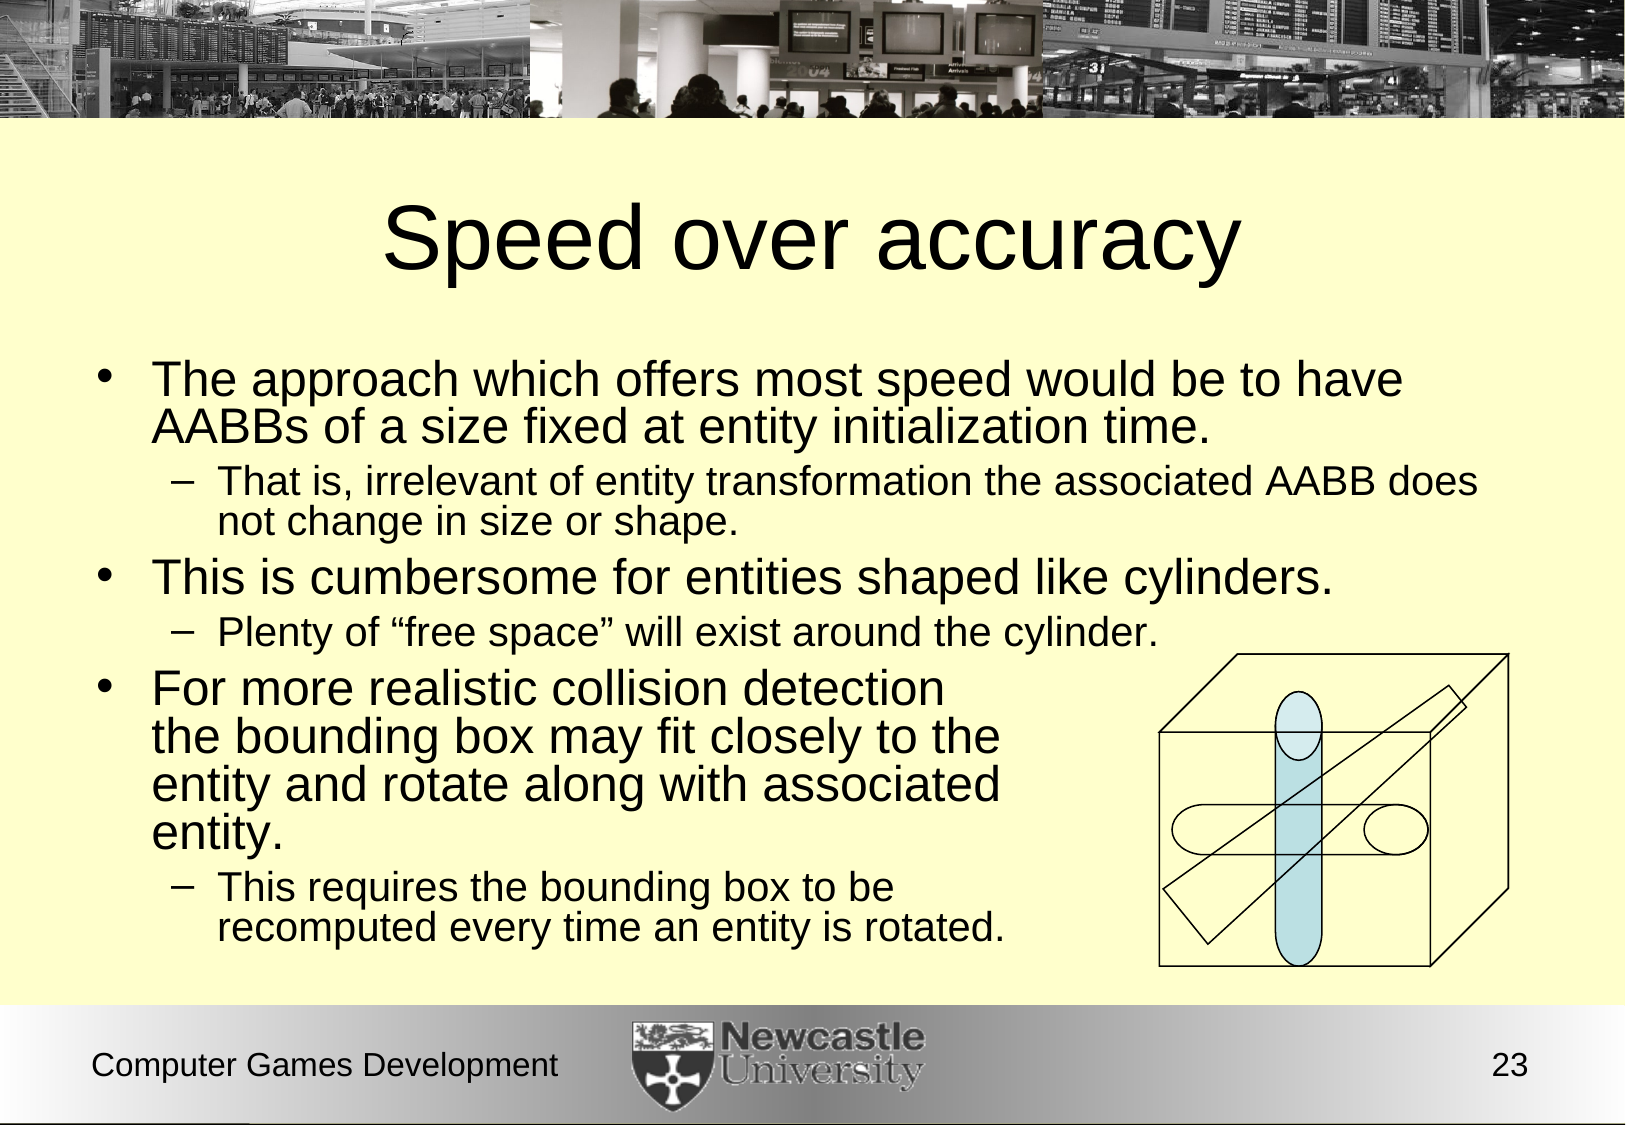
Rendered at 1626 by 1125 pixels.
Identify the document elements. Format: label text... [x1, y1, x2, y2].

text_box <number> [1164, 1024, 1544, 1103]
text_box Computer Games Development [67, 1024, 583, 1103]
text_box [1275, 806, 1322, 853]
text_box [1275, 734, 1322, 803]
text_box [1275, 856, 1322, 965]
text_box [1275, 856, 1301, 880]
text_box Speed over accuracy [81, 138, 1544, 327]
text_box [1287, 778, 1322, 803]
text_box The approach which offers most speed would be to have AABBs of a size fixed at entity initialization time. That is, irrelevant of entity transformation the associated AABB does not change in size or shape. This is cumbersome for entities shaped like cylinders. Plenty of “free space” will exist around the cylinder. For more realistic collision detection the bounding box may fit closely to the entity and rotate along with associated entity. This requires the bounding box to be recomputed every time an entity is rotated. [81, 349, 1544, 985]
text_box [1310, 842, 1322, 853]
picture [0, 0, 1625, 118]
